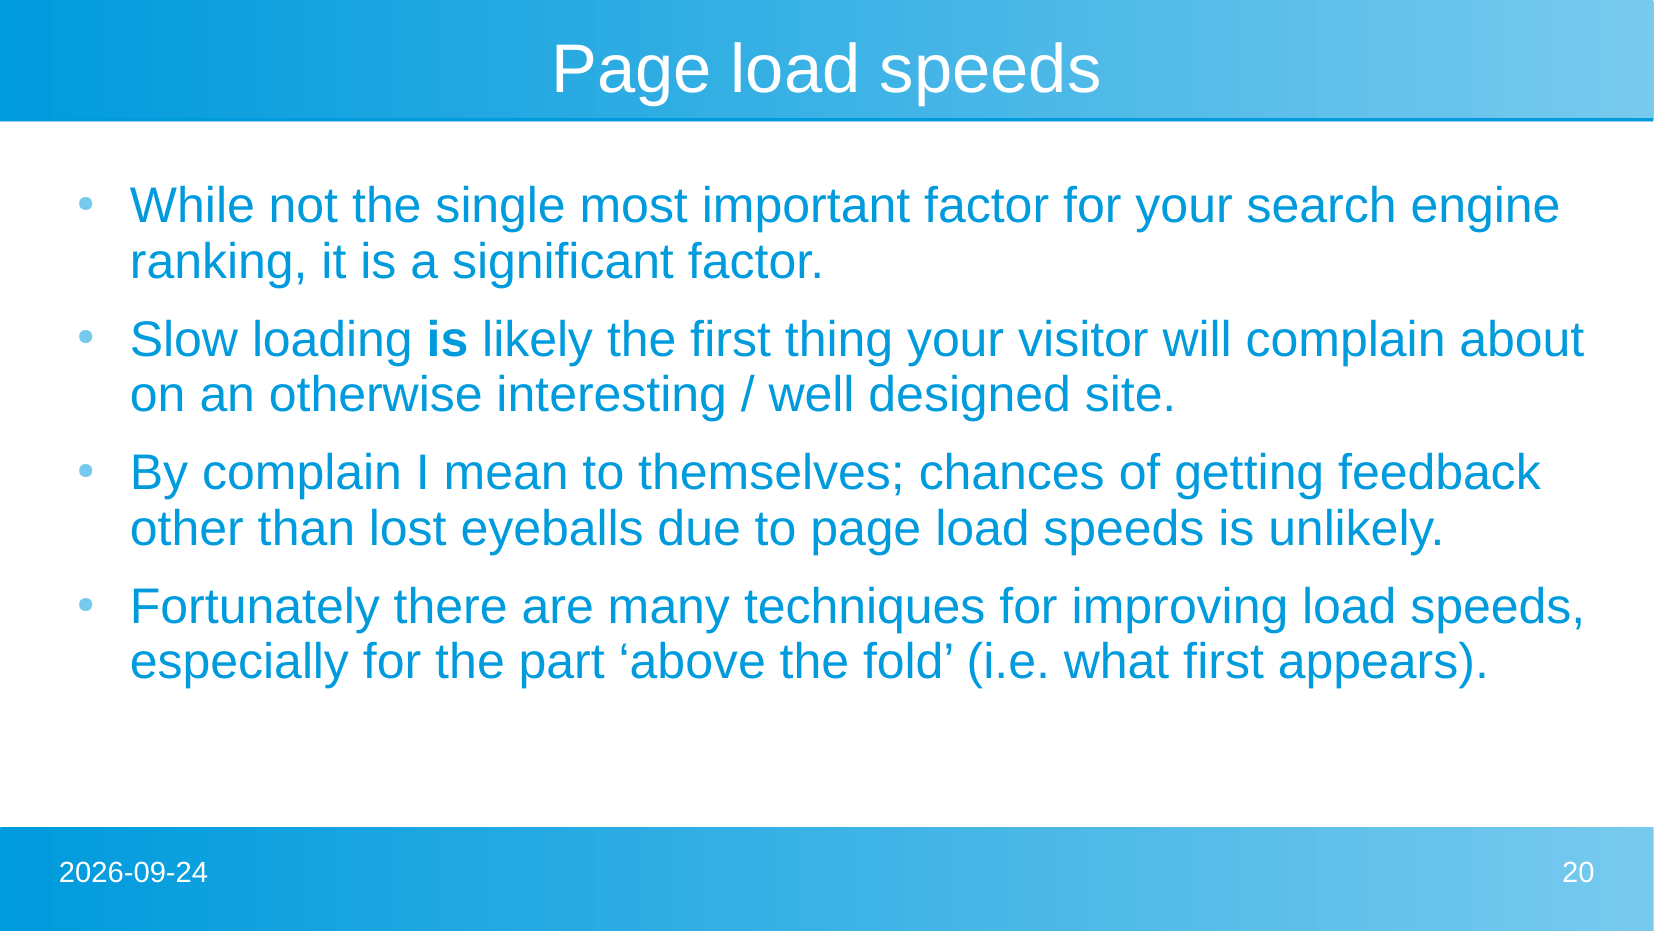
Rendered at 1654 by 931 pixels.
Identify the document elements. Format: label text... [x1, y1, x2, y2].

title Page load speeds [59, 29, 1595, 108]
list While not the single most important factor for your search engine ranking, it is a significant factor. Slow loading is likely the first thing your visitor will complain about on an otherwise interesting / well designed site. By complain I mean to themselves; chances of getting feedback other than lost eyeballs due to page load speeds is unlikely. Fortunately there are many techniques for improving load speeds, especially for the part ‘above the fold’ (i.e. what first appears). [59, 177, 1595, 768]
